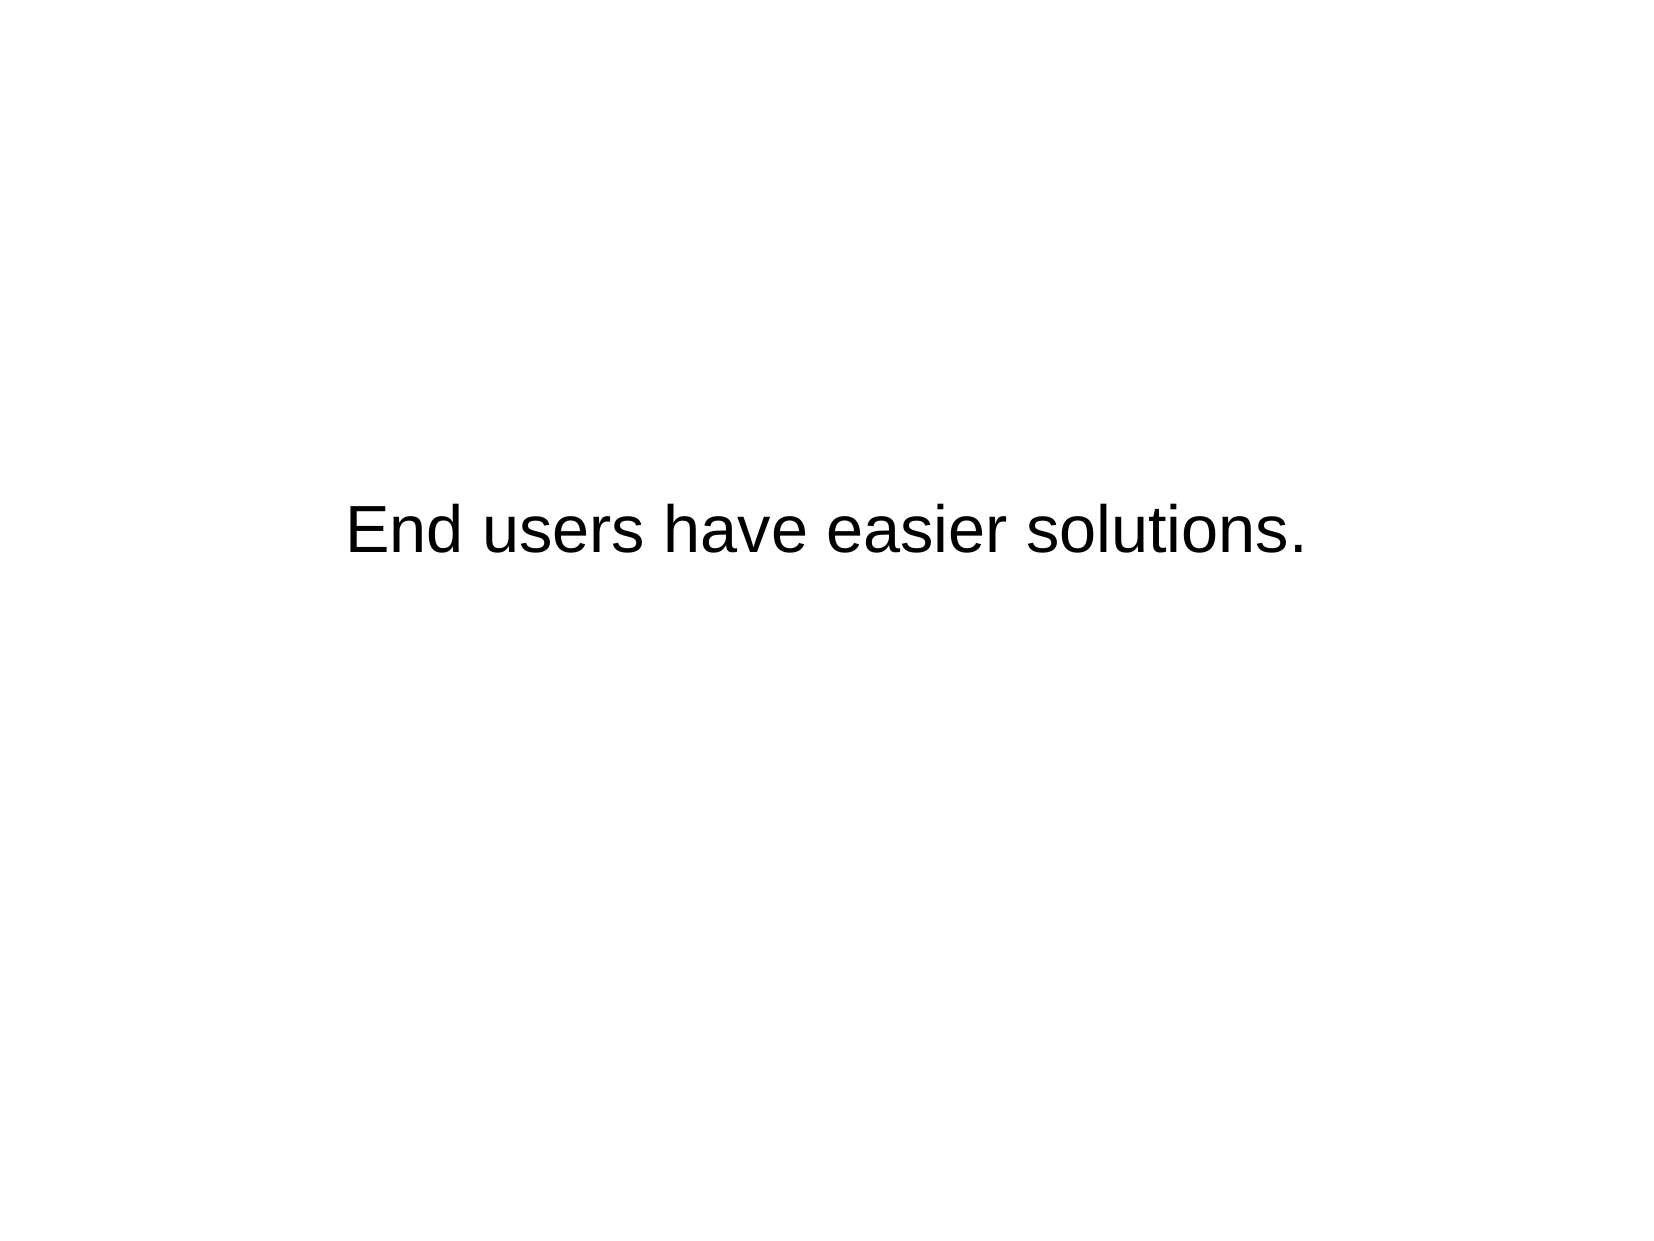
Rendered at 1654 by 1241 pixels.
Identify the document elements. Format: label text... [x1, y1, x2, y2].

subtitle End users have easier solutions. [82, 49, 1571, 1010]
